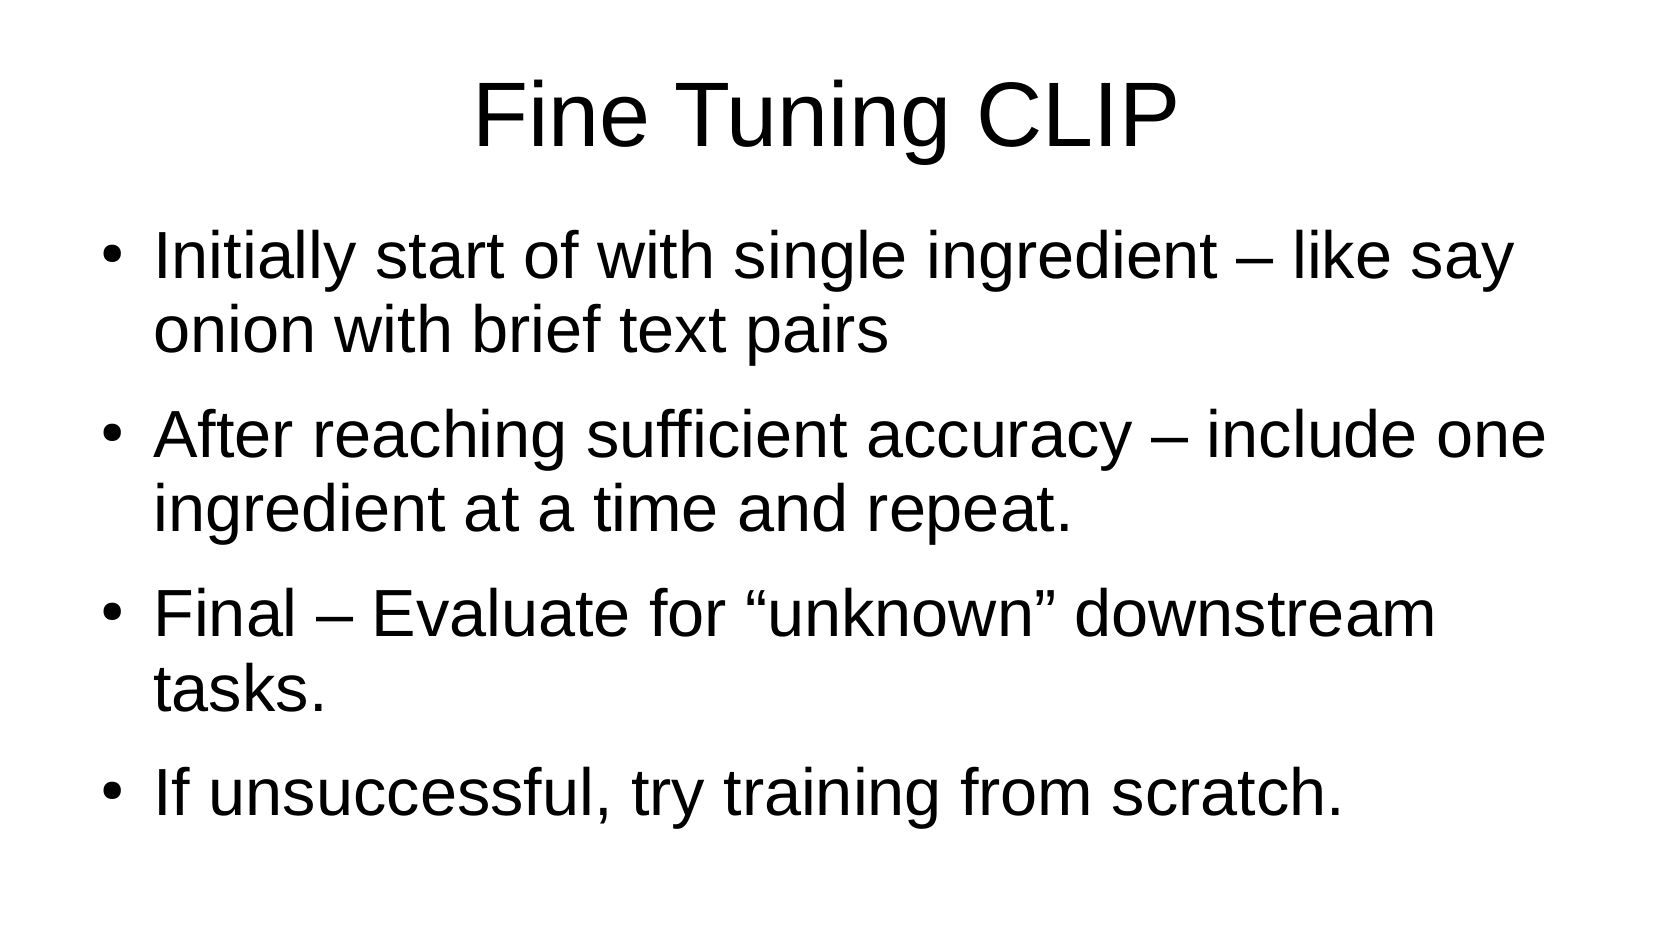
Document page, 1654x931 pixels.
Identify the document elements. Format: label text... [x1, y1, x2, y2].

list Initially start of with single ingredient – like say onion with brief text pairs After reaching sufficient accuracy – include one ingredient at a time and repeat. Final – Evaluate for “unknown” downstream tasks. If unsuccessful, try training from scratch. [82, 217, 1571, 857]
title Fine Tuning CLIP [82, 37, 1571, 193]
